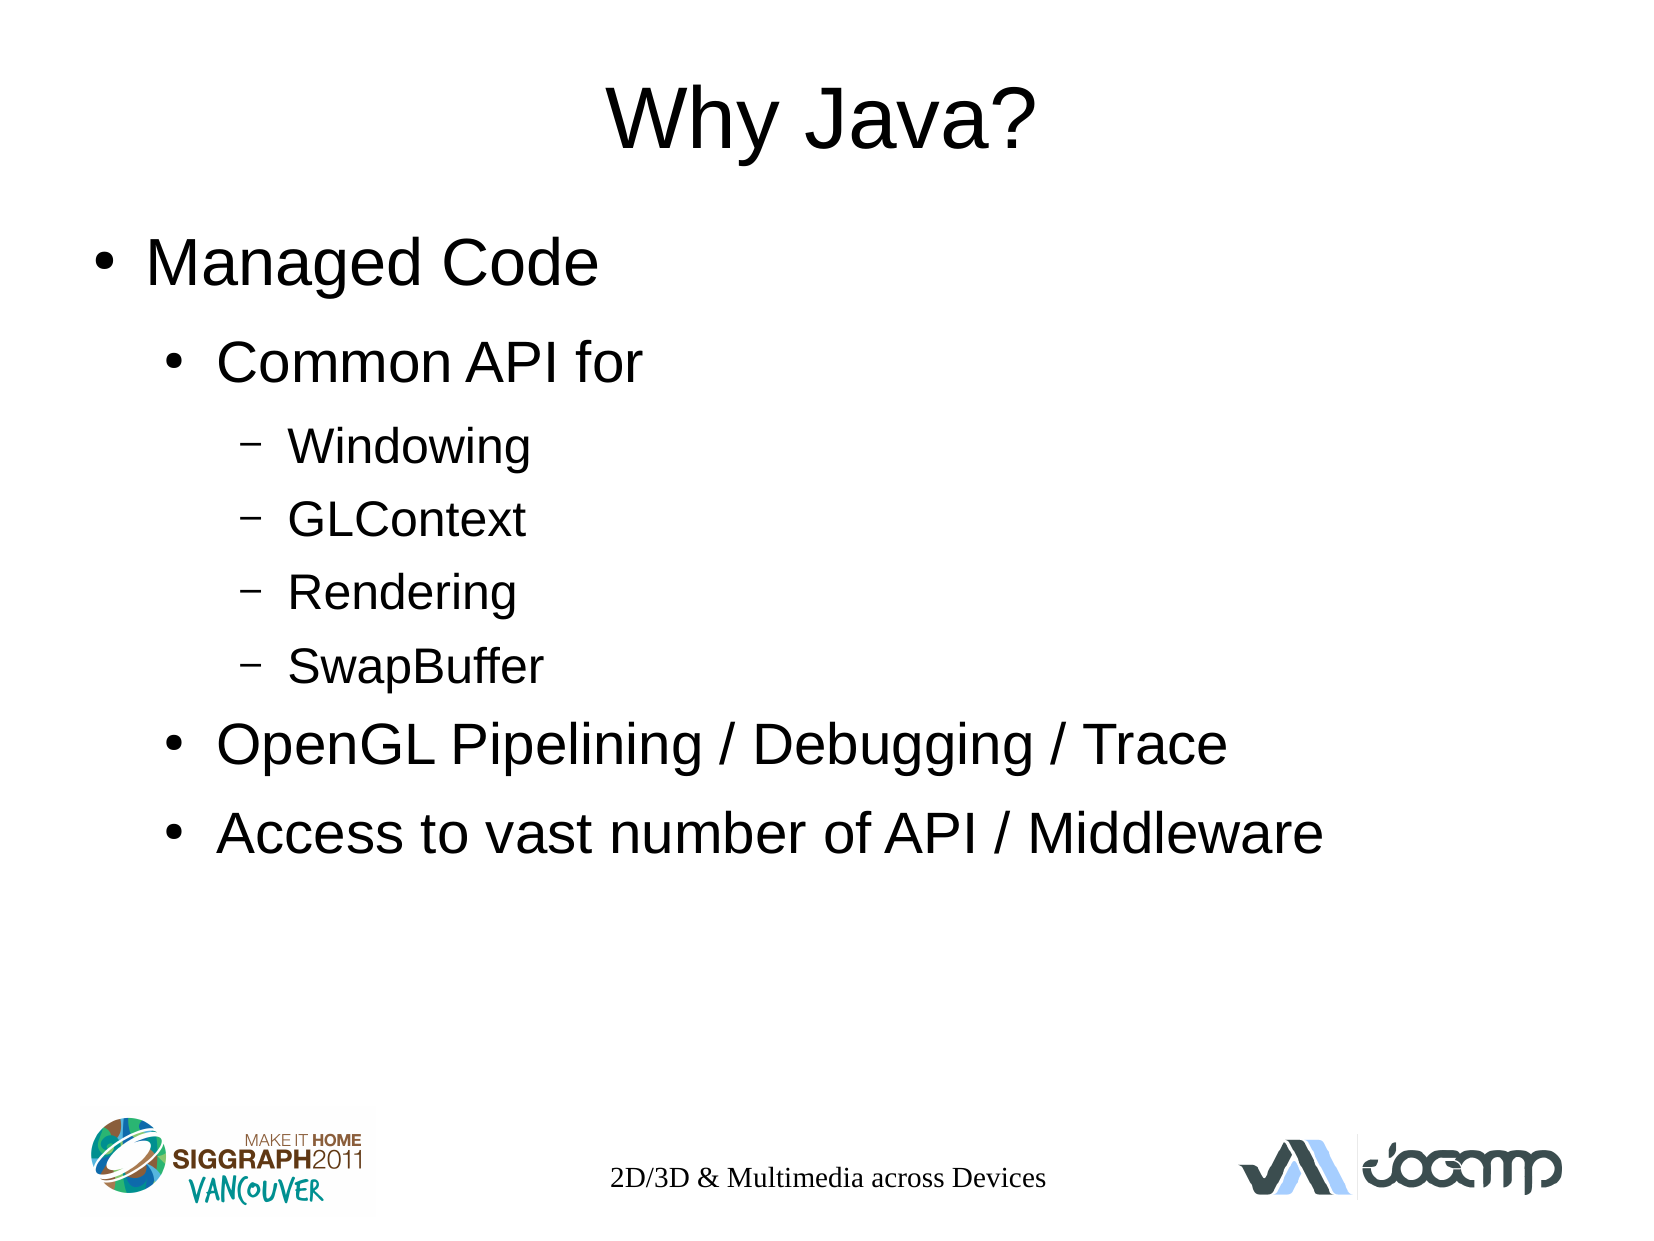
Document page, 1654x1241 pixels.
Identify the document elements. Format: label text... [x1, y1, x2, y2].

picture [80, 1106, 376, 1217]
picture [1237, 1134, 1562, 1200]
list Managed Code Common API for Windowing GLContext Rendering SwapBuffer OpenGL Pipelining / Debugging / Trace Access to vast number of API / Middleware [75, 225, 1571, 1044]
title Why Java? [68, 56, 1576, 181]
